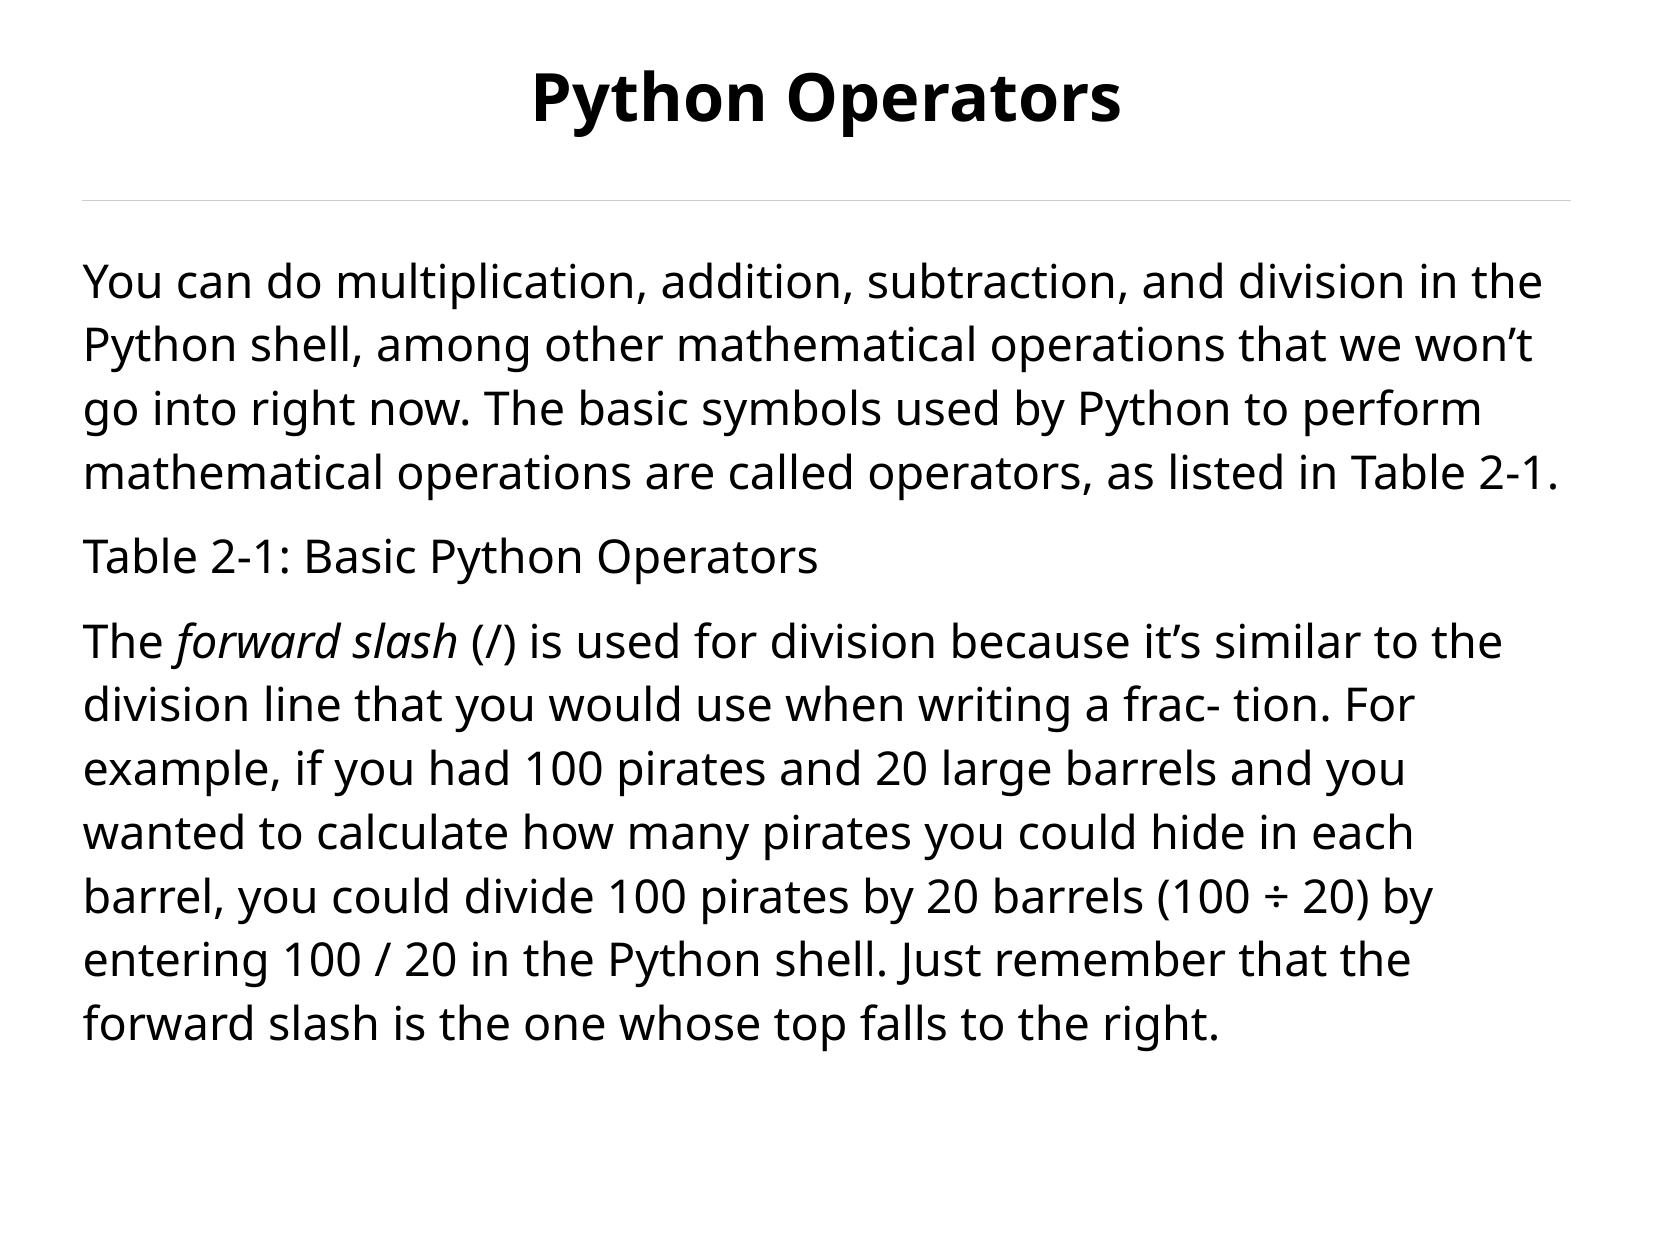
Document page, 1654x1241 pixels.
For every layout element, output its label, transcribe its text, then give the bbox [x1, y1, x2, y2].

title Python Operators [82, 25, 1571, 166]
